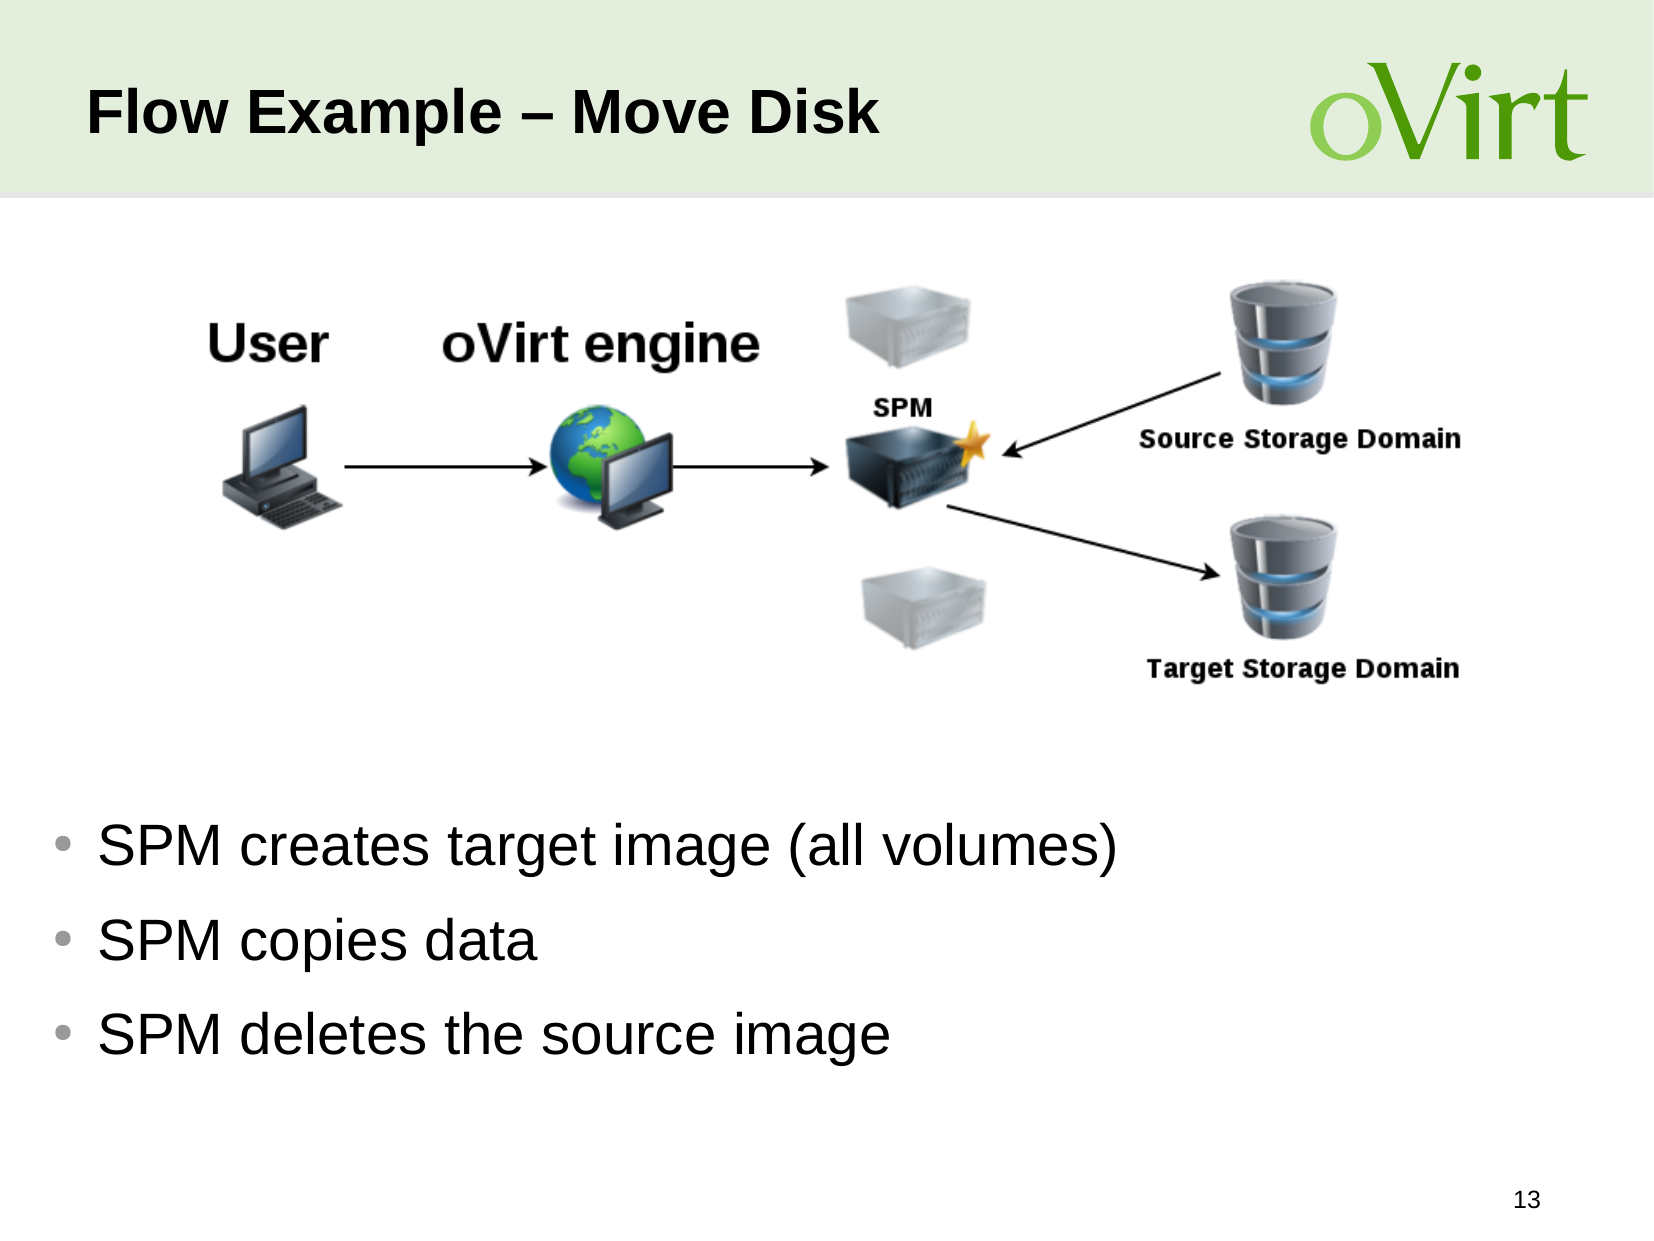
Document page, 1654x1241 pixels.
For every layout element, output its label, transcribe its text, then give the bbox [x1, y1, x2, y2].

title Flow Example – Move Disk [86, 36, 1307, 188]
list SPM creates target image (all volumes) SPM copies data SPM deletes the source image [37, 813, 1526, 1068]
picture [132, 228, 1501, 751]
